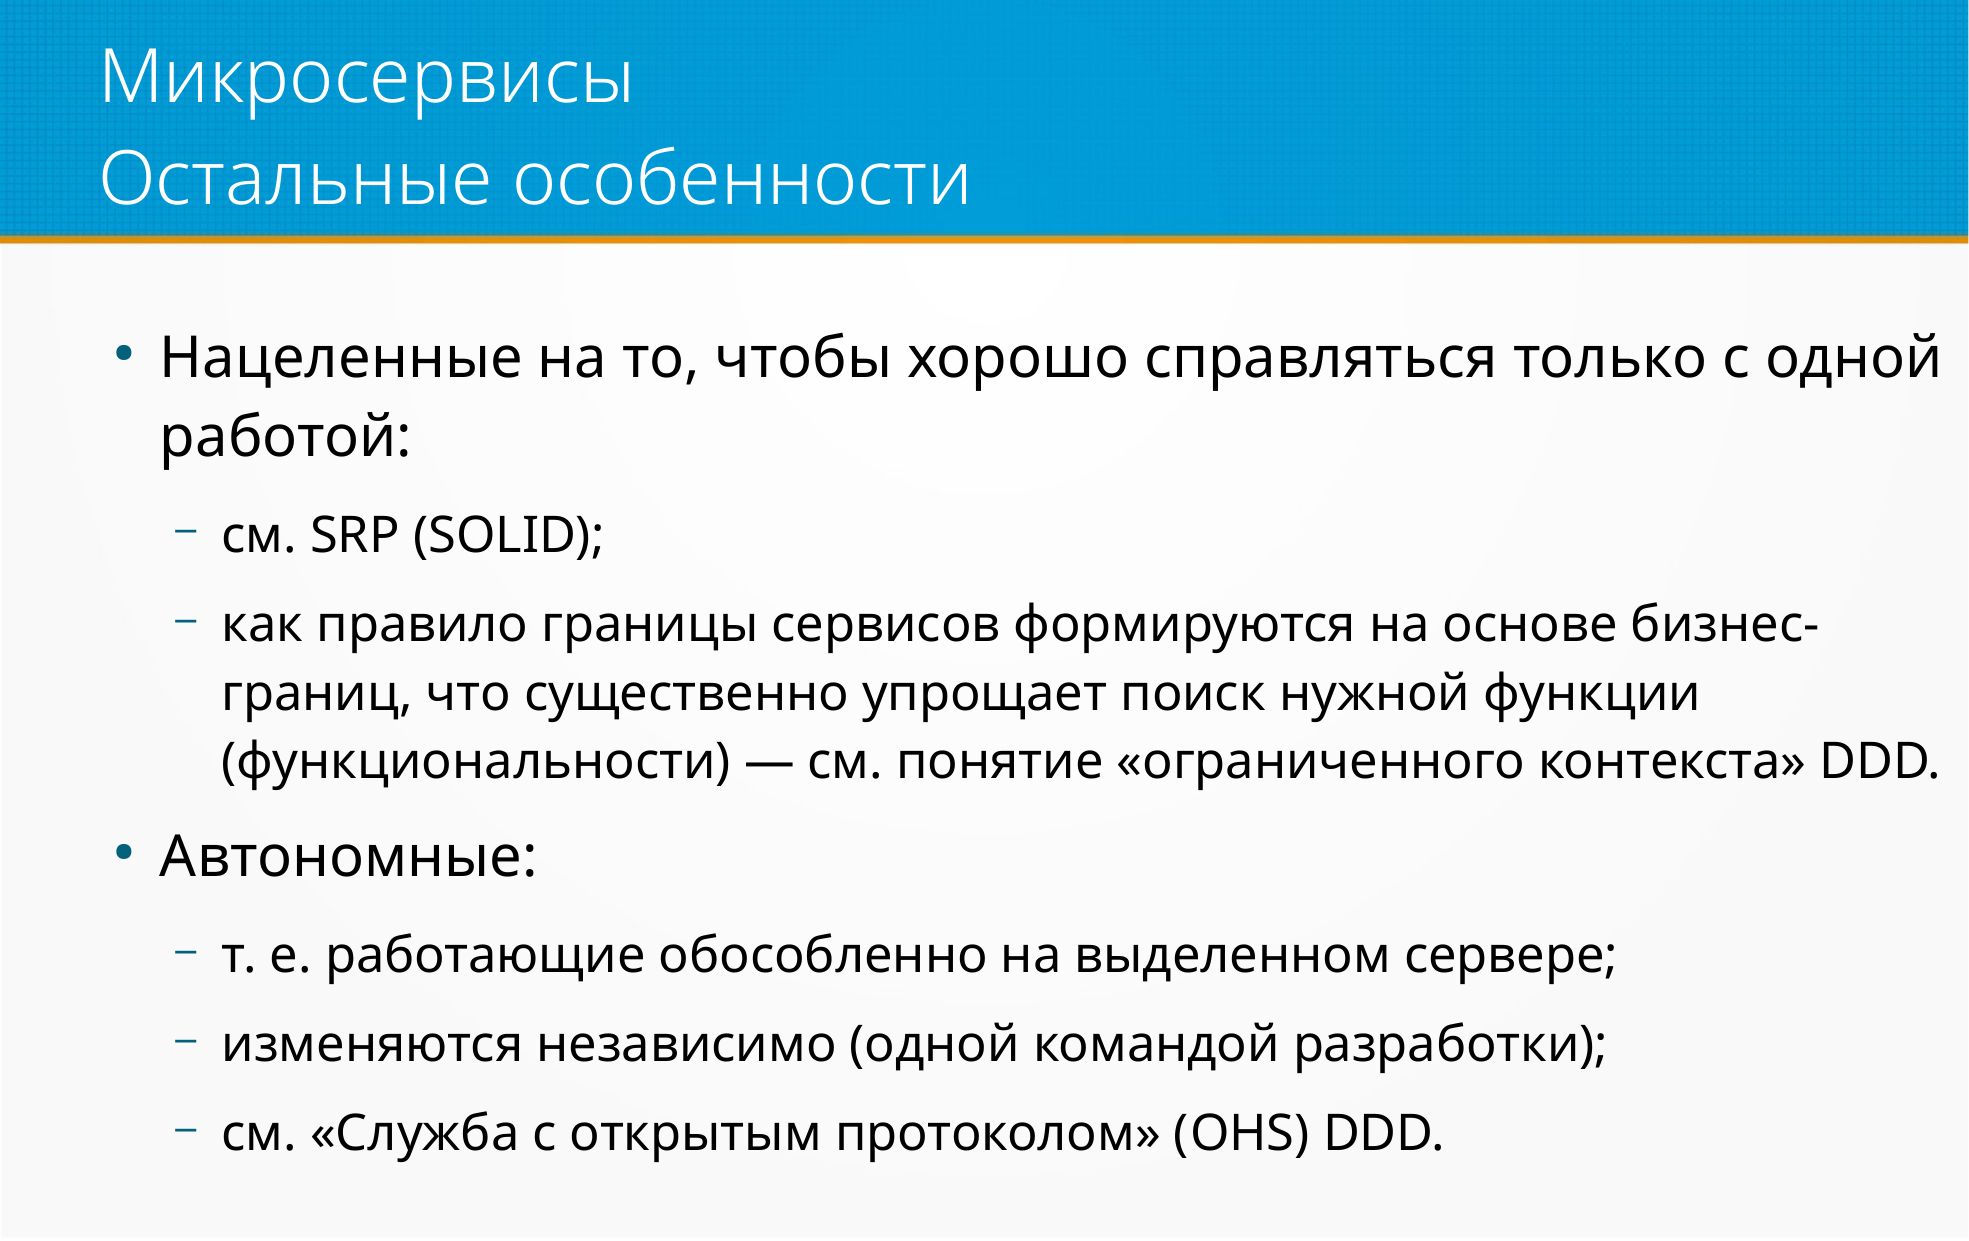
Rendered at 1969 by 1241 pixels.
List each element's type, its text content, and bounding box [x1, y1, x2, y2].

title Микросервисы Остальные особенности [98, 19, 1870, 227]
list Нацеленные на то, чтобы хорошо справляться только с одной работой: см. SRP (SOLID); как правило границы сервисов формируются на основе бизнес-границ, что существенно упрощает поиск нужной функции (функциональности) — см. понятие «ограниченного контекста» DDD. Автономные: т. е. работающие обособленно на выделенном сервере; изменяются независимо (одной командой разработки); см. «Служба с открытым протоколом» (OHS) DDD. [98, 315, 1969, 1241]
picture [0, 233, 1969, 1241]
